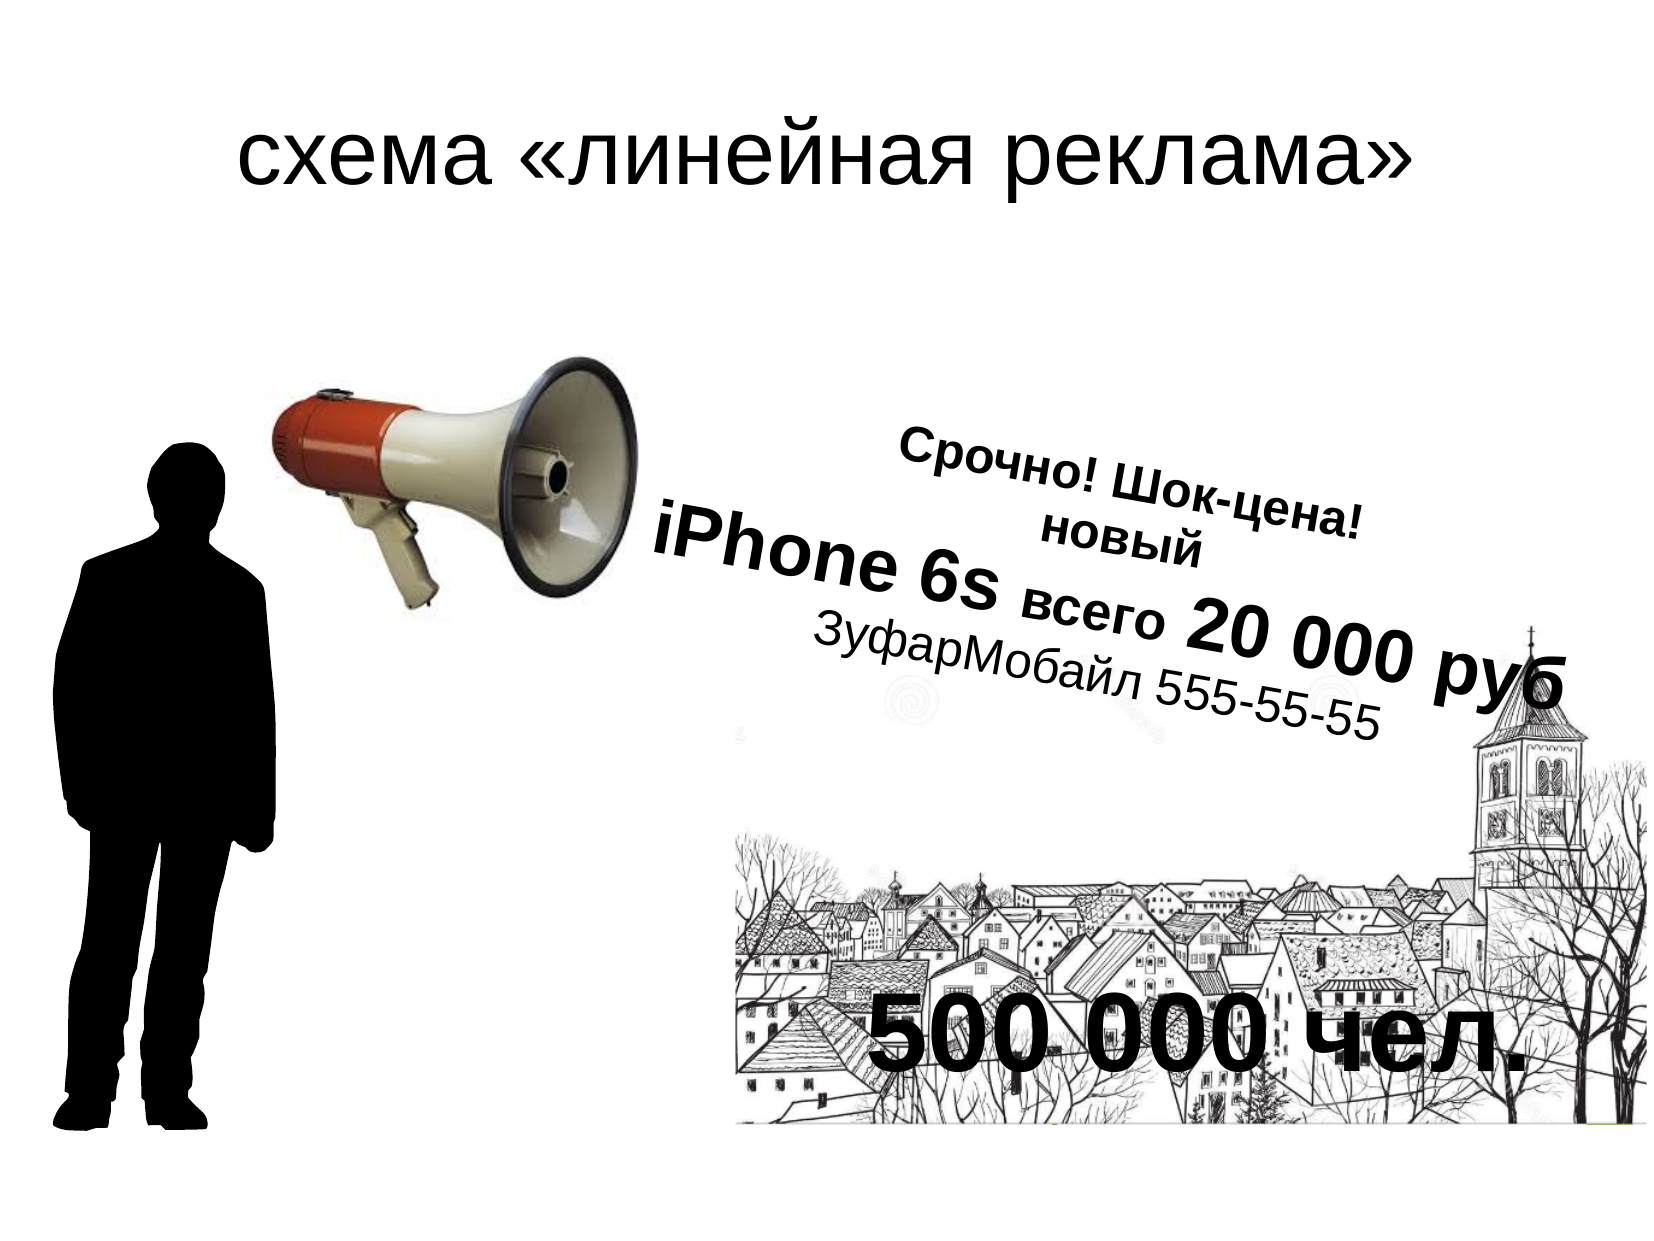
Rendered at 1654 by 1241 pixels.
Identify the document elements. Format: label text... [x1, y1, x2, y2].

text_box Срочно! Шок-цена! новый iPhone 6s всего 20 000 руб ЗуфарМобайл 555-55-55 [662, 364, 1609, 826]
title схема «линейная реклама» [82, 49, 1571, 257]
text_box 500 000 чел. [850, 962, 1654, 1229]
picture [0, 342, 1654, 1196]
